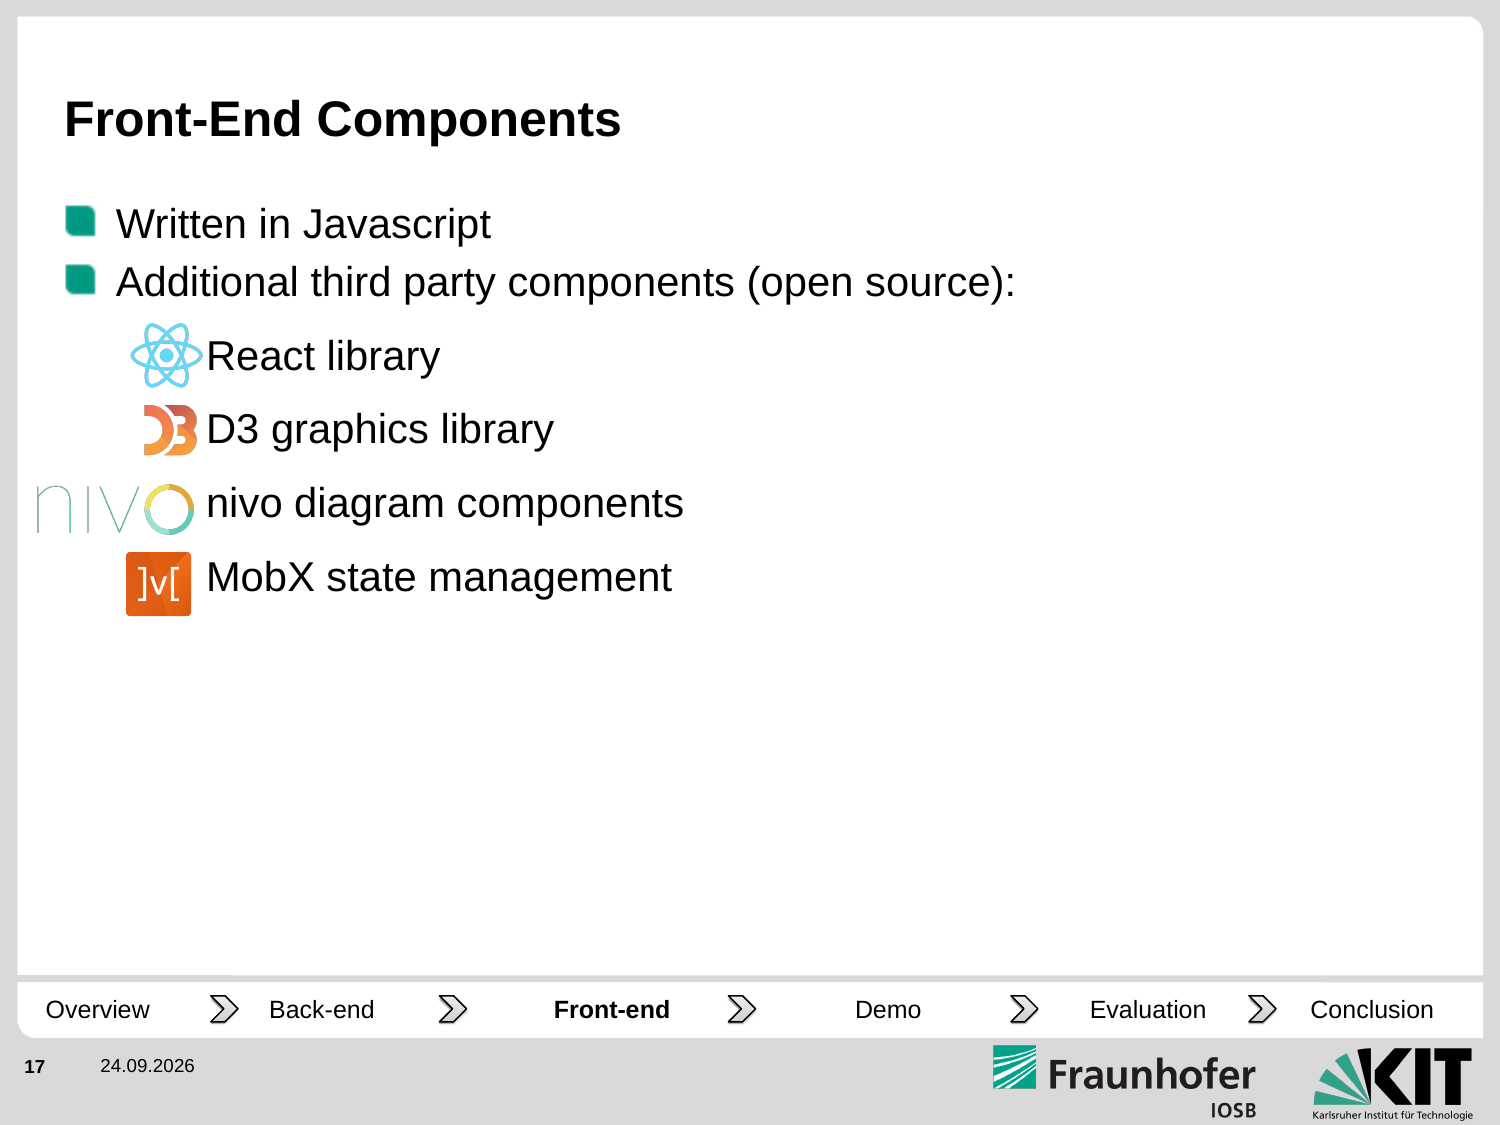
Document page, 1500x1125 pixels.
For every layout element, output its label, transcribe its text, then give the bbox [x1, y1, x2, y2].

text_box Demo [840, 986, 937, 1031]
text_box [210, 995, 238, 1022]
text_box [439, 995, 467, 1022]
text_box Conclusion [1295, 986, 1500, 1031]
text_box Evaluation [1075, 986, 1222, 1031]
text_box Overview [30, 986, 194, 1031]
text_box [1010, 995, 1038, 1022]
title Front-End Components [64, 54, 1198, 147]
text_box Back-end [254, 986, 418, 1031]
list Written in Javascript Additional third party components (open source): React library D3 graphics library nivo diagram components MobX state management [64, 196, 1436, 966]
text_box [728, 995, 756, 1022]
text_box [1248, 995, 1277, 1022]
text_box Front-end [539, 986, 686, 1031]
picture [0, 0, 1500, 1125]
text_box 17.04.2019 [100, 1053, 272, 1113]
